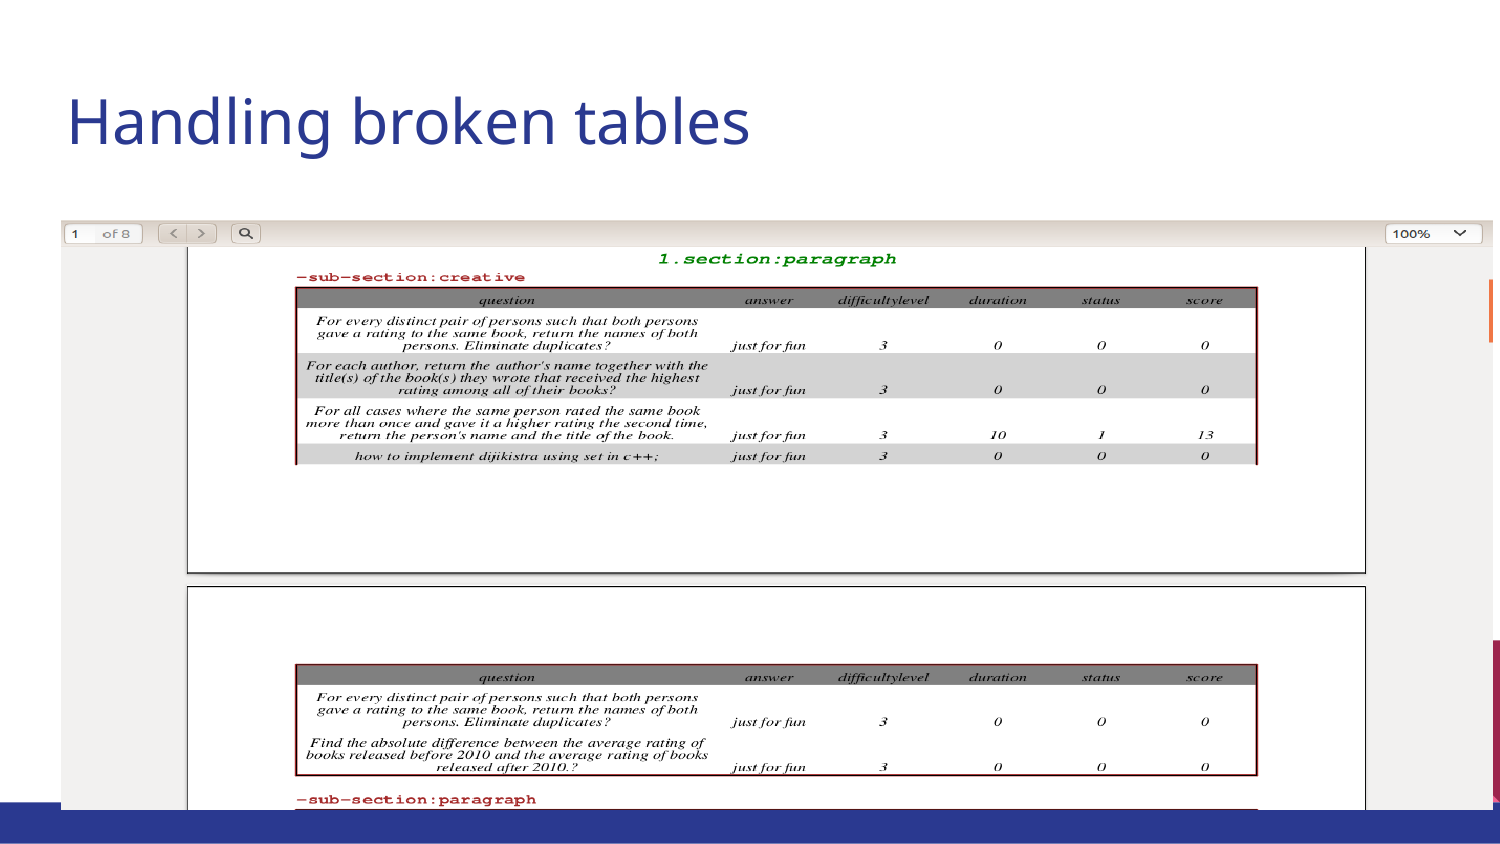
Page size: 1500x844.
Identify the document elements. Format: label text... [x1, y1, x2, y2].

picture [61, 220, 1493, 810]
title Handling broken tables [51, 67, 1449, 167]
